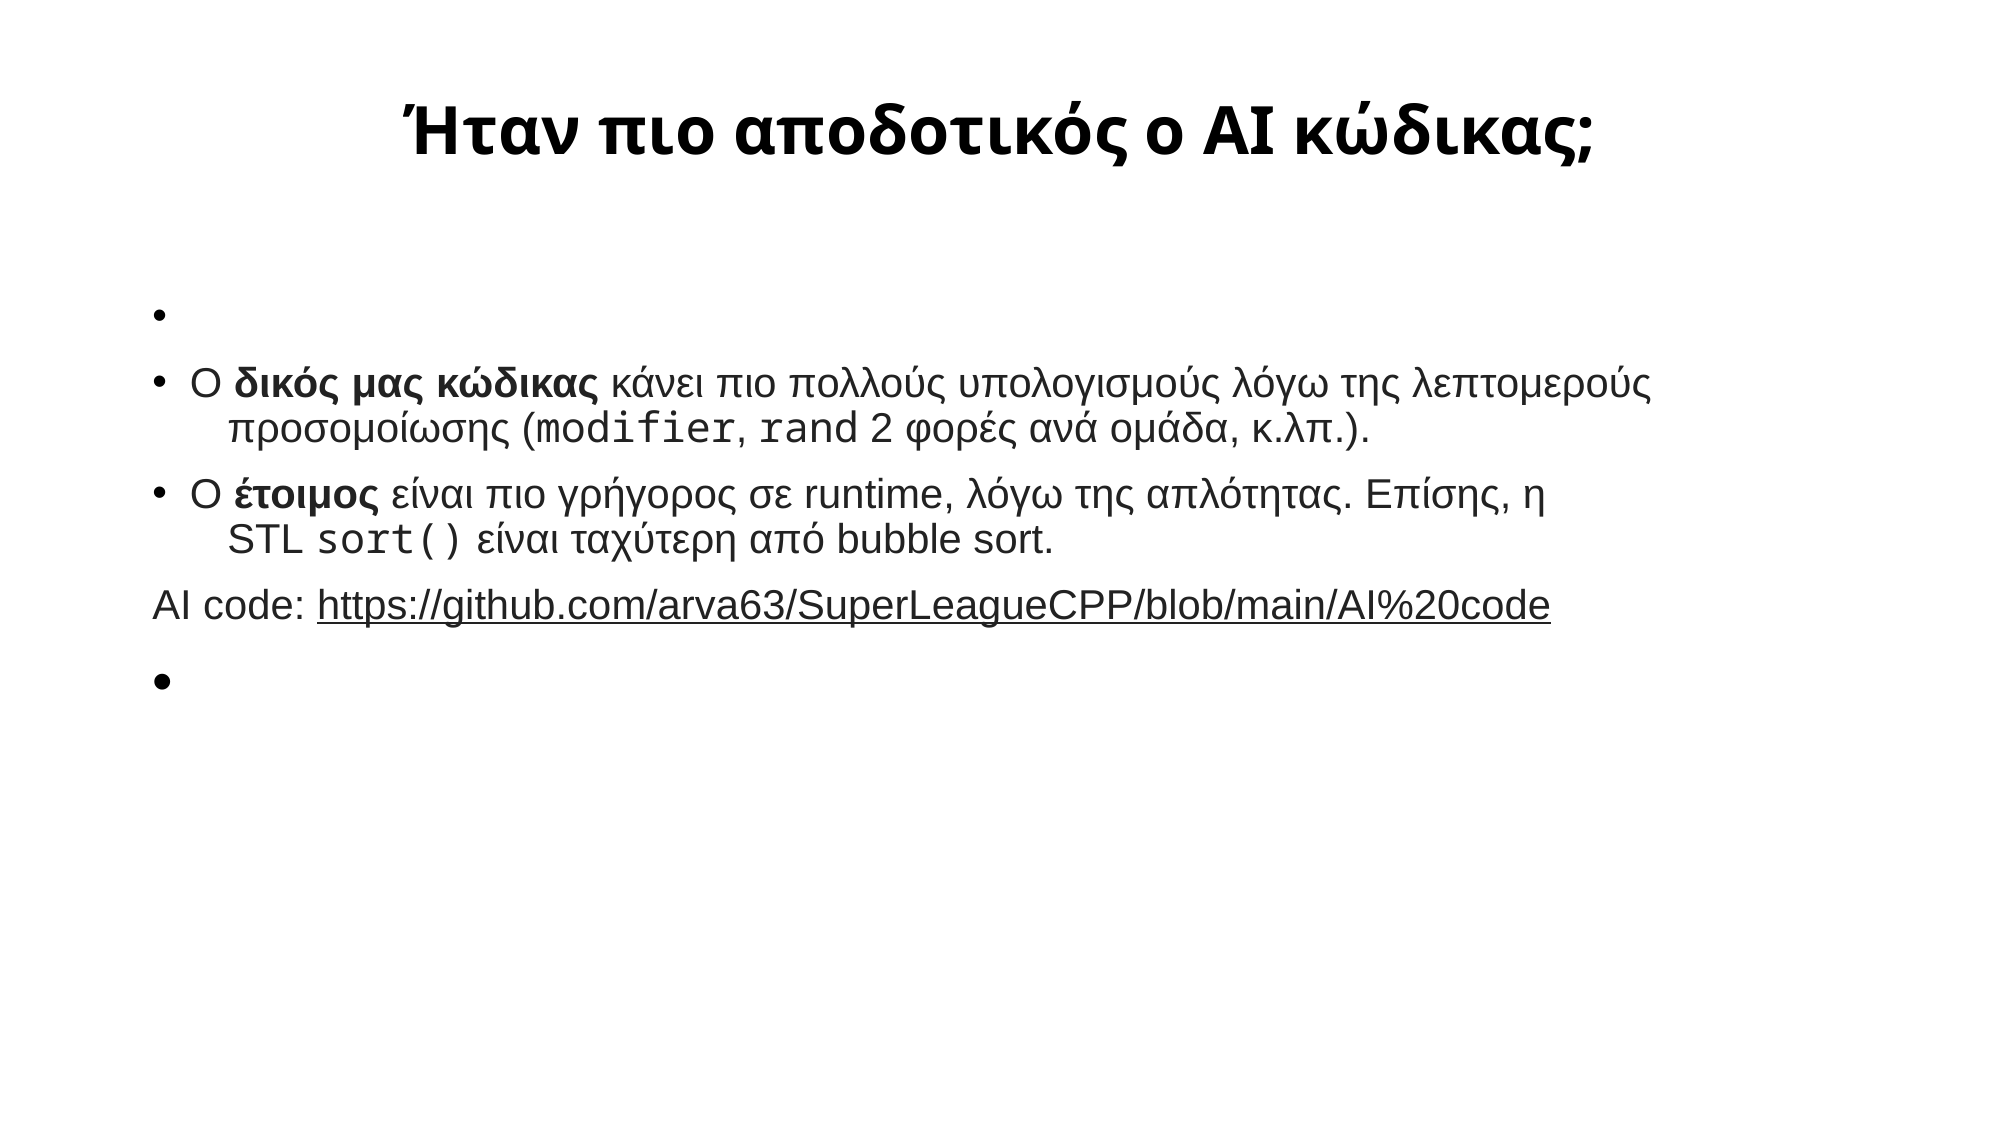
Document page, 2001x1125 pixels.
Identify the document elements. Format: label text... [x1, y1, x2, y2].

list Ο δικός μας κώδικας κάνει πιο πολλούς υπολογισμούς λόγω της λεπτομερούς προσομοίωσης (modifier, rand 2 φορές ανά ομάδα, κ.λπ.). Ο έτοιμος είναι πιο γρήγορος σε runtime, λόγω της απλότητας. Επίσης, η STL sort() είναι ταχύτερη από bubble sort. AI code: https://github.com/arva63/SuperLeagueCPP/blob/main/AI%20code [137, 283, 1863, 1014]
title Ήταν πιο αποδοτικός ο AI κώδικας; [137, 74, 1863, 191]
